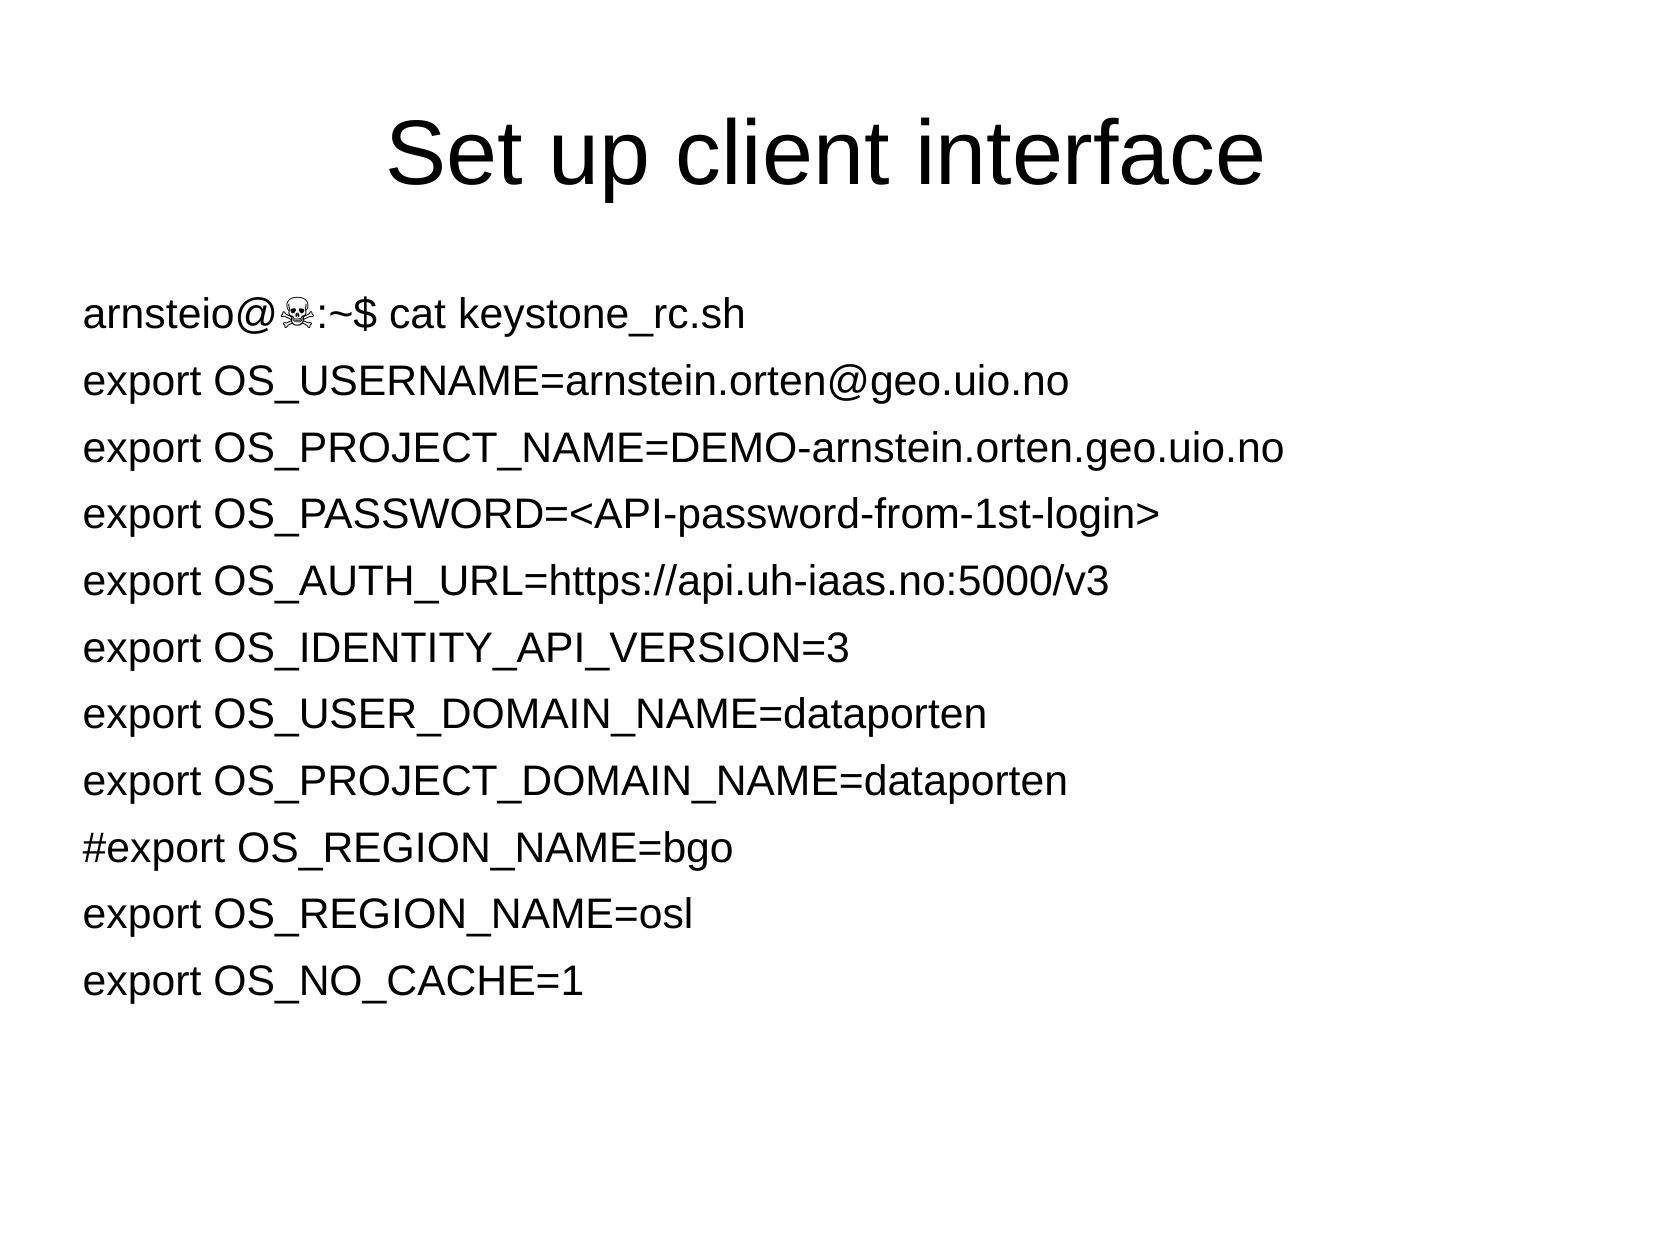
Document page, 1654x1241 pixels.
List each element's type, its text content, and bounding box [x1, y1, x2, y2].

title Set up client interface [82, 49, 1571, 257]
list arnsteio@☠:~$ cat keystone_rc.sh export OS_USERNAME=arnstein.orten@geo.uio.no export OS_PROJECT_NAME=DEMO-arnstein.orten.geo.uio.no export OS_PASSWORD=<API-password-from-1st-login> export OS_AUTH_URL=https://api.uh-iaas.no:5000/v3 export OS_IDENTITY_API_VERSION=3 export OS_USER_DOMAIN_NAME=dataporten export OS_PROJECT_DOMAIN_NAME=dataporten #export OS_REGION_NAME=bgo export OS_REGION_NAME=osl export OS_NO_CACHE=1 [82, 290, 1571, 1010]
